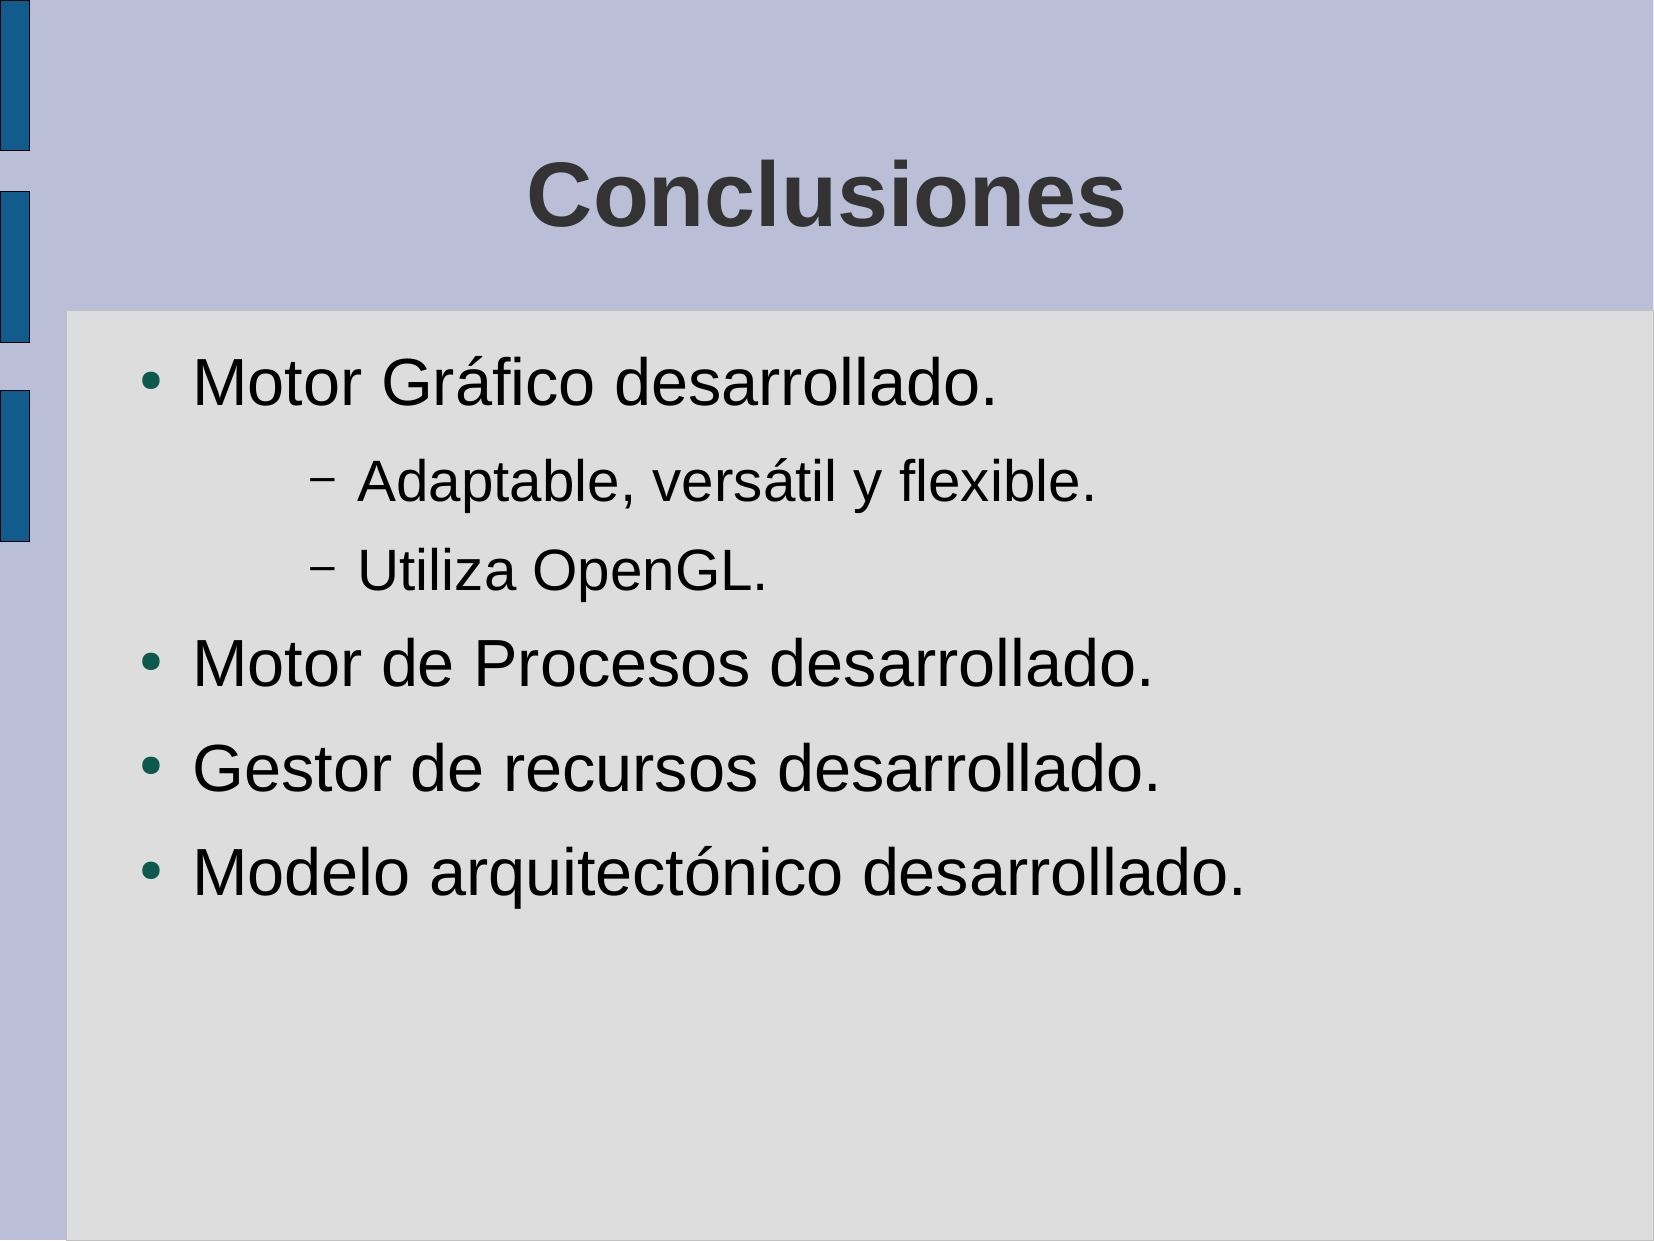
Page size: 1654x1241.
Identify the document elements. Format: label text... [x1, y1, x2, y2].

title Conclusiones [121, 91, 1534, 299]
list Motor Gráfico desarrollado. Adaptable, versátil y flexible. Utiliza OpenGL. Motor de Procesos desarrollado. Gestor de recursos desarrollado. Modelo arquitectónico desarrollado. [121, 344, 1534, 1127]
